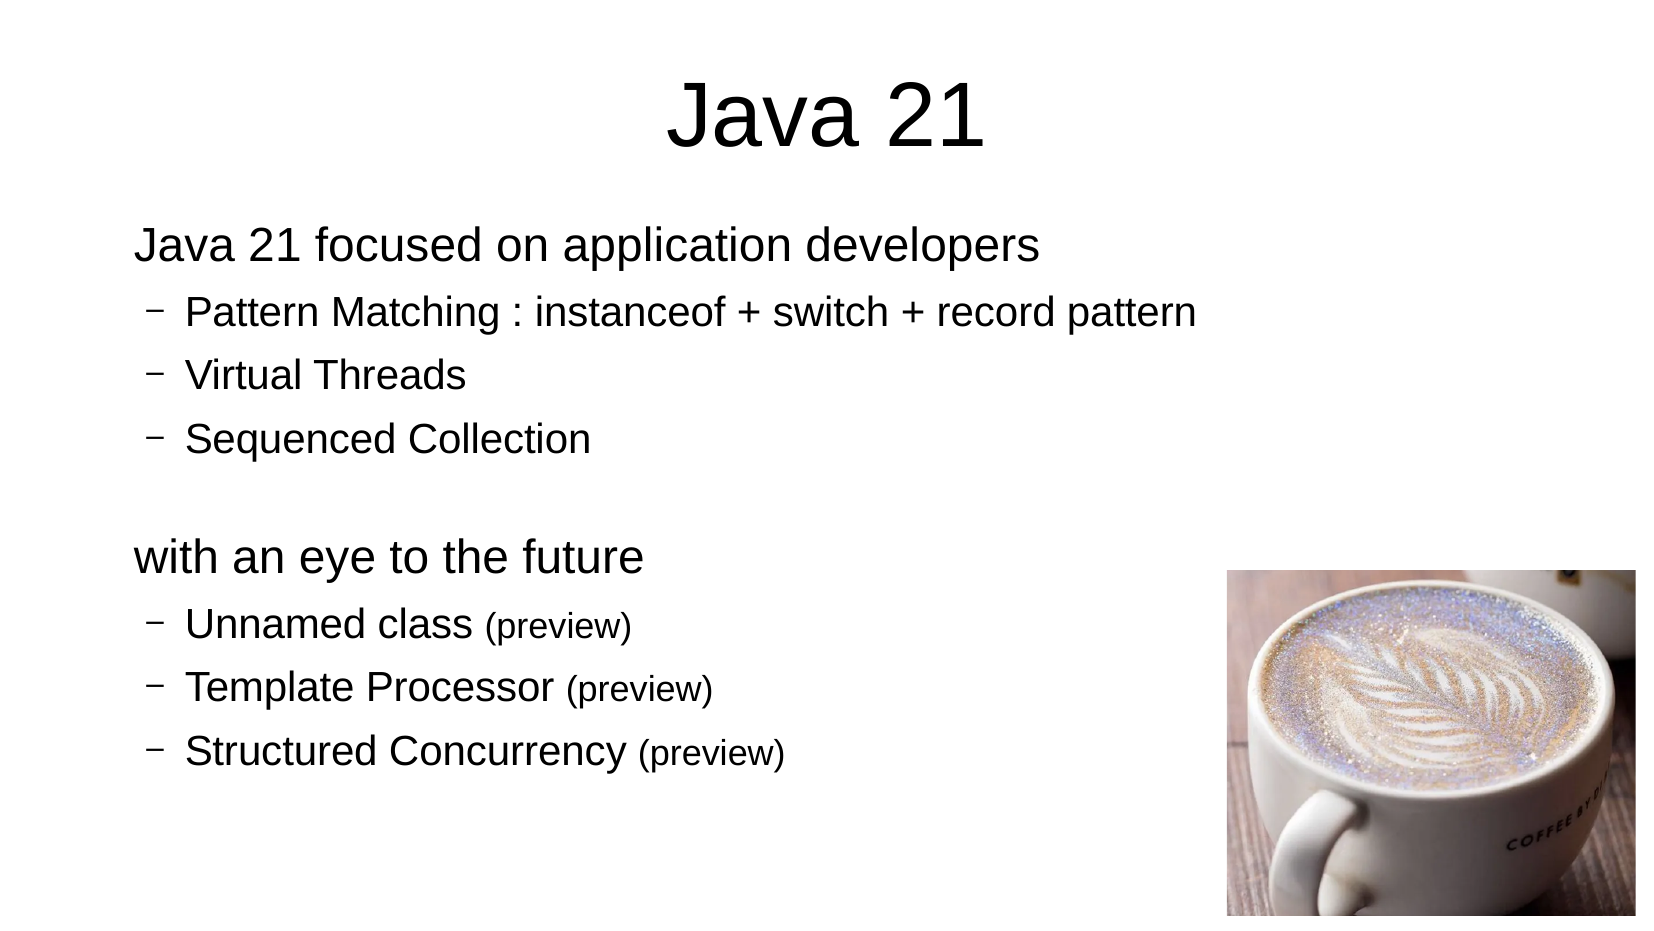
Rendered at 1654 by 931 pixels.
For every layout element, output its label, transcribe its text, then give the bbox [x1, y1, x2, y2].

picture [1226, 570, 1636, 916]
list Java 21 focused on application developers Pattern Matching : instanceof + switch + record pattern Virtual Threads Sequenced Collection with an eye to the future Unnamed class (preview) Template Processor (preview) Structured Concurrency (preview) [82, 217, 1571, 826]
title Java 21 [82, 37, 1571, 193]
